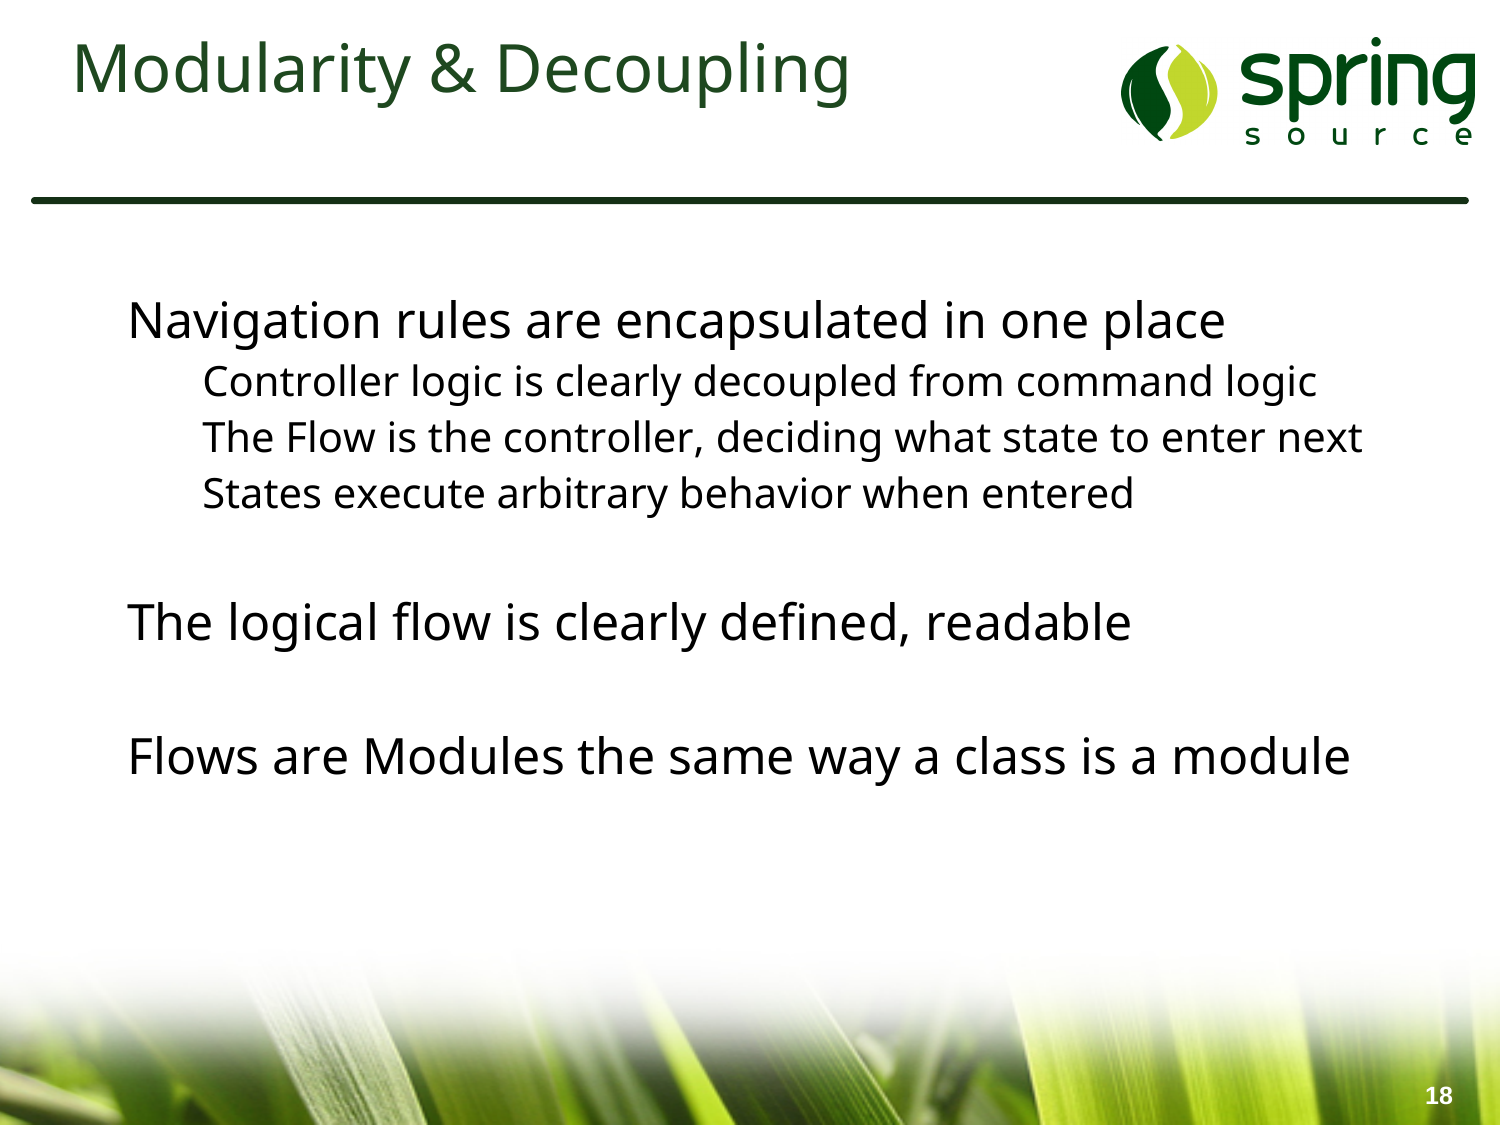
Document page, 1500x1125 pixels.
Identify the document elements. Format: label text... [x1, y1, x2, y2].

picture [0, 944, 1500, 1125]
list Navigation rules are encapsulated in one place Controller logic is clearly decoupled from command logic The Flow is the controller, deciding what state to enter next States execute arbitrary behavior when entered The logical flow is clearly defined, readable Flows are Modules the same way a class is a module [112, 287, 1388, 1089]
picture [1121, 37, 1475, 145]
title Modularity & Decoupling [56, 13, 1090, 177]
